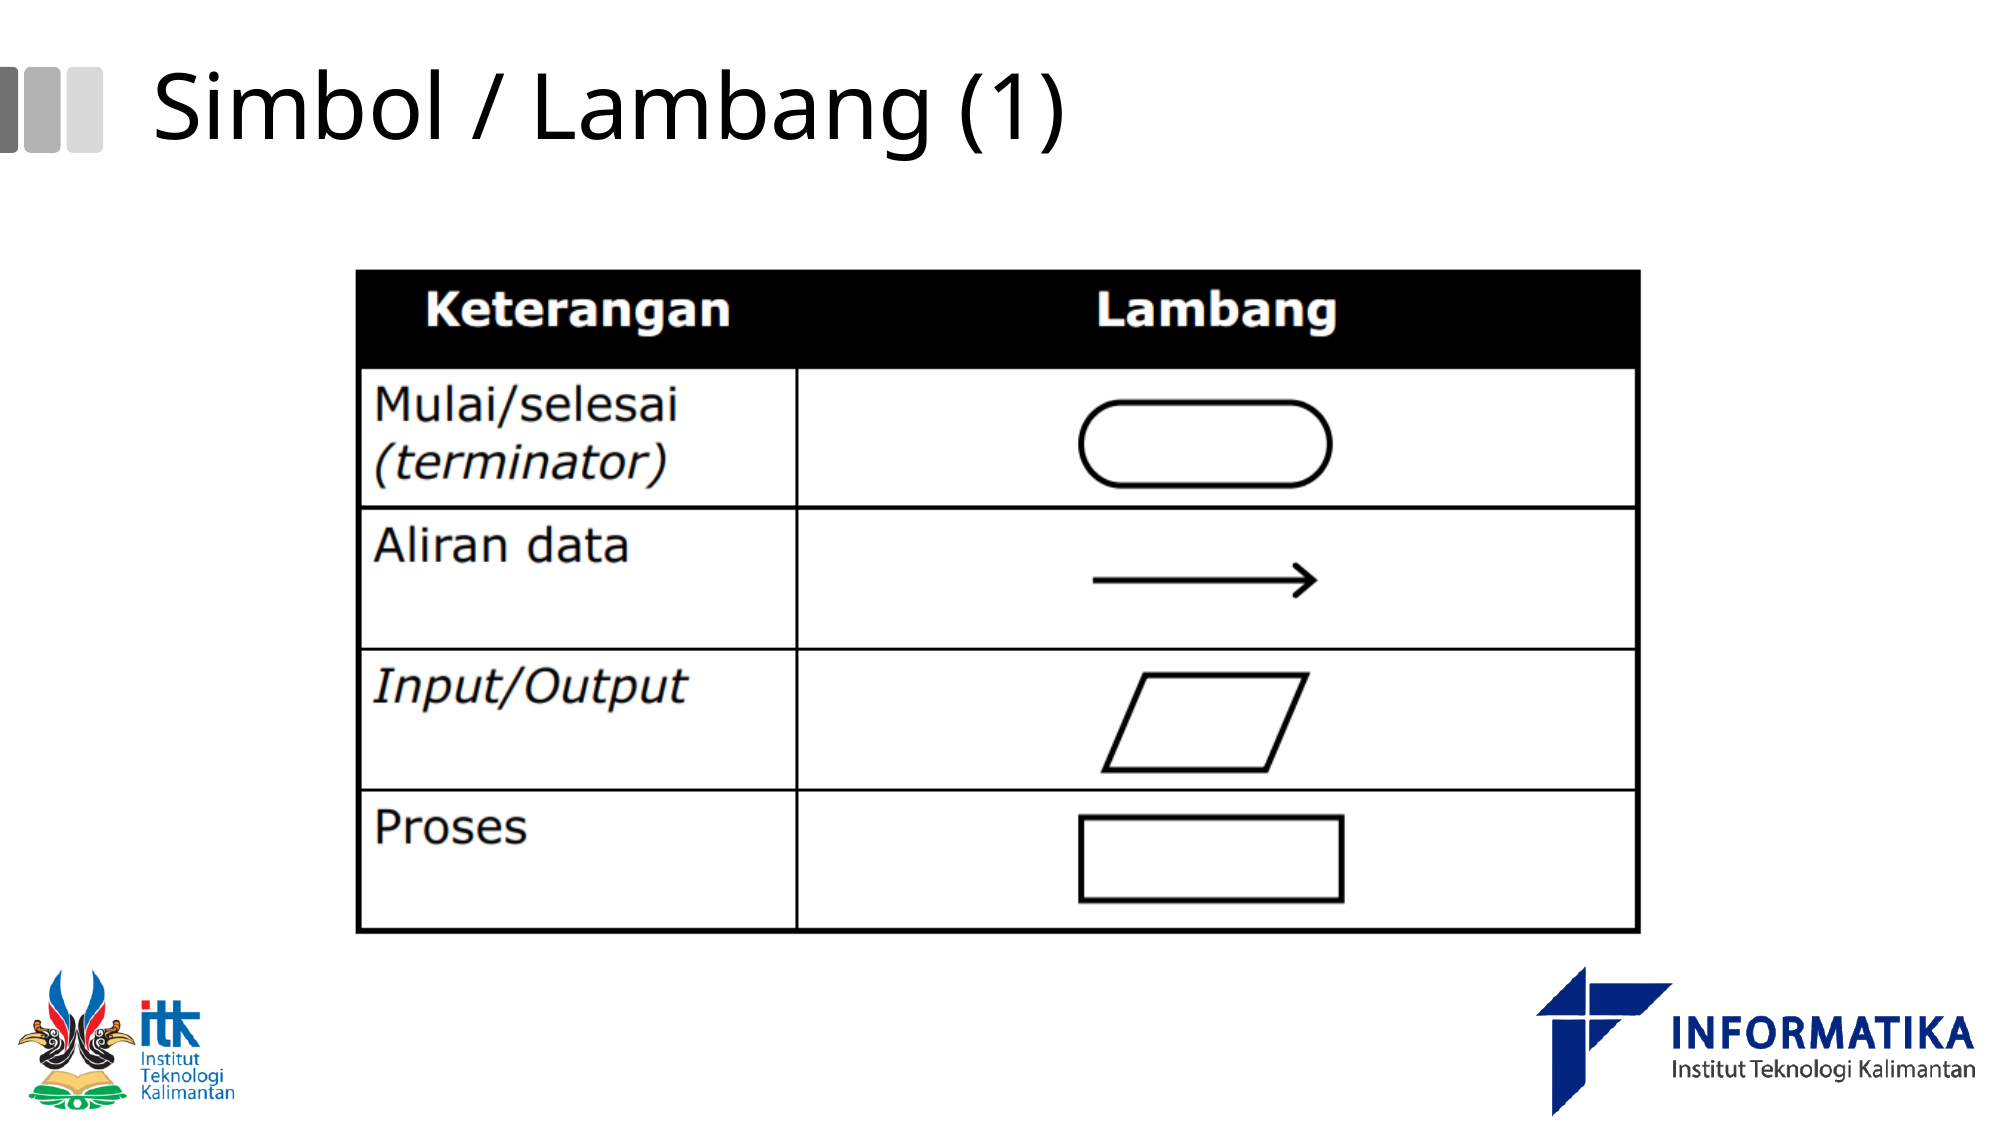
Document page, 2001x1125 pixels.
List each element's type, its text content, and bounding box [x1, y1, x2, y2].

title Simbol / Lambang (1) [137, 1, 1863, 219]
picture [0, 935, 253, 1125]
picture [353, 264, 1647, 943]
picture [1534, 965, 1976, 1118]
